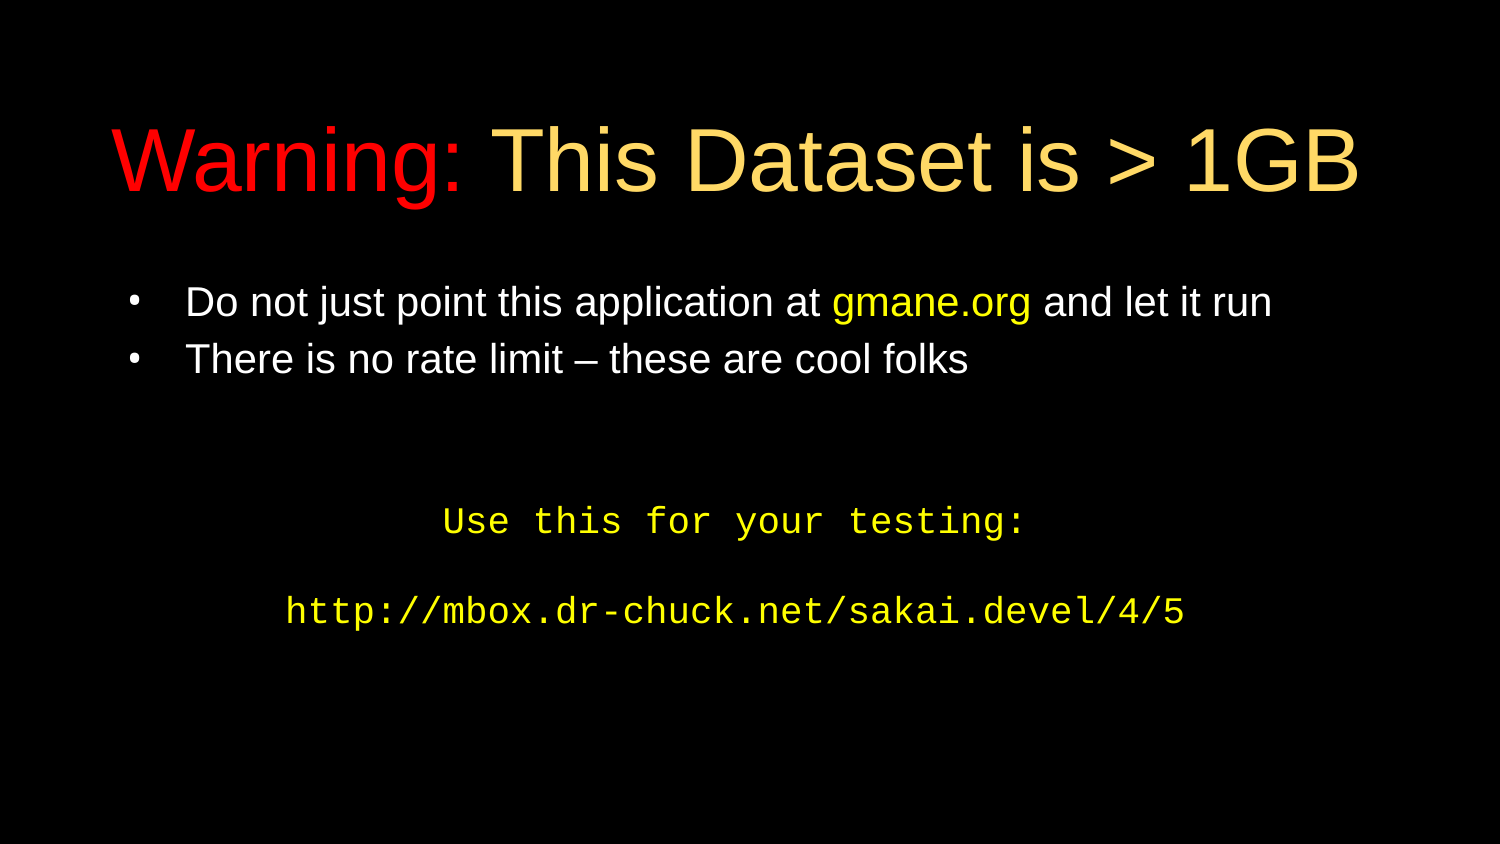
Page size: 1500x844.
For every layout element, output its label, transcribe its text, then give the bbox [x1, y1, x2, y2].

text_box Use this for your testing: http://mbox.dr-chuck.net/sakai.devel/4/5 [106, 480, 1364, 650]
text_box Do not just point this application at gmane.org and let it run There is no rate limit – these are cool folks [106, 263, 1393, 481]
text_box Warning: This Dataset is > 1GB [106, 76, 1393, 235]
